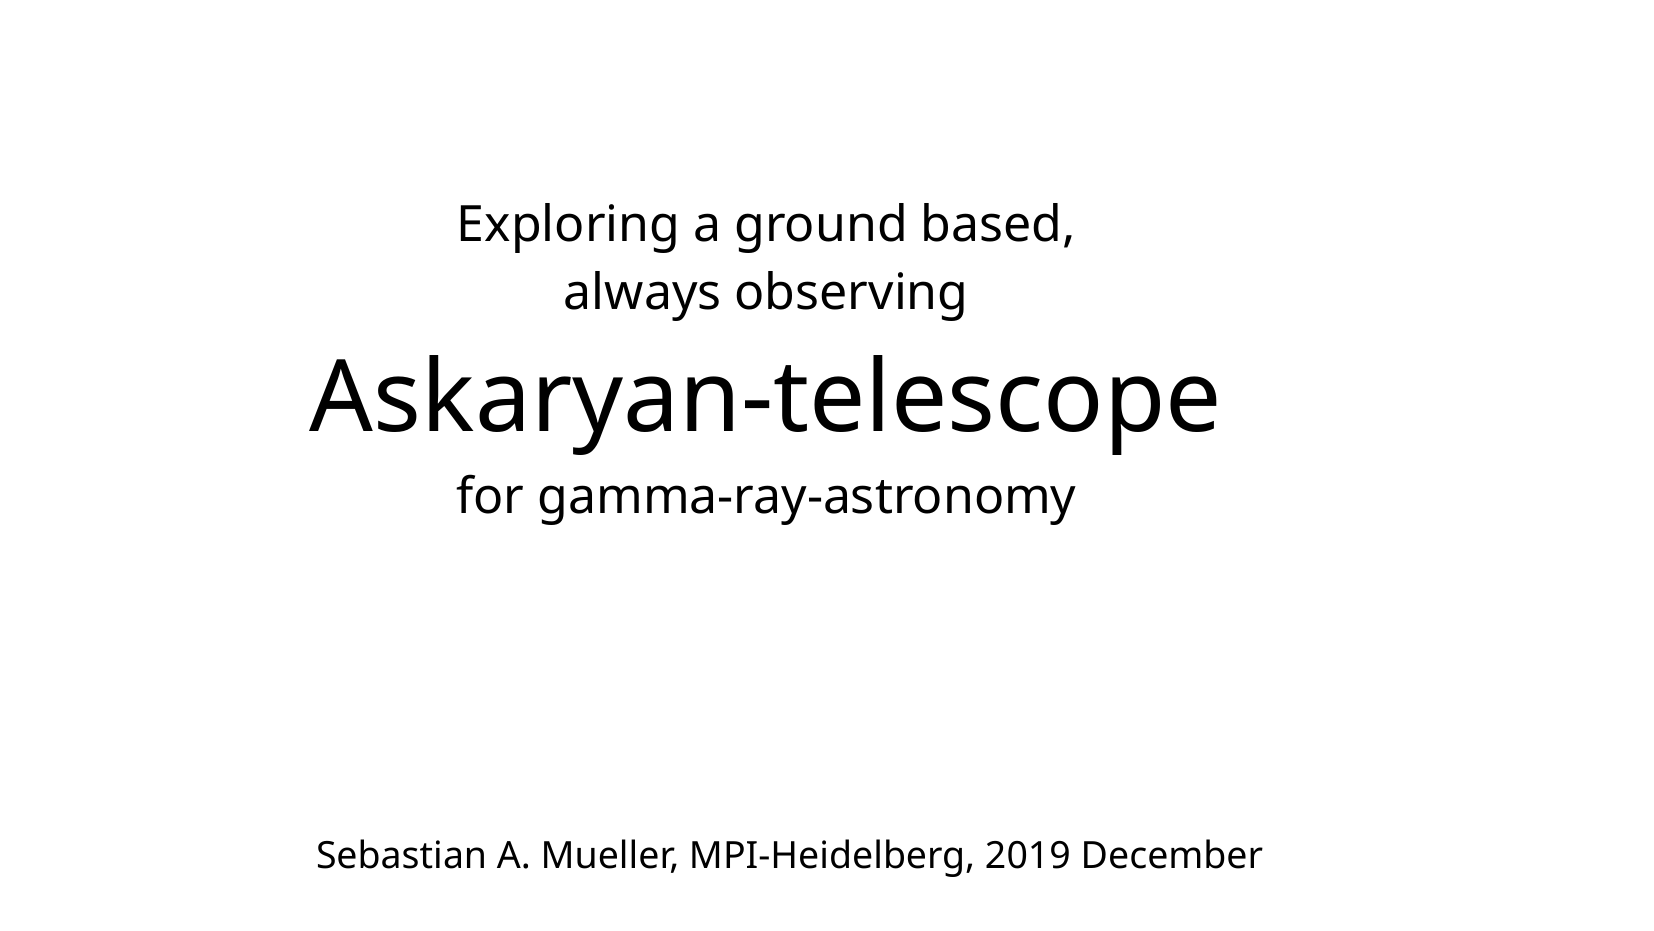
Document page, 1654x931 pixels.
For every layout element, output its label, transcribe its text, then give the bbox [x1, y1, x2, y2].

text_box Sebastian A. Mueller, MPI-Heidelberg, 2019 December [301, 820, 1350, 899]
text_box Exploring a ground based, always observing Askaryan-telescope for gamma-ray-astronomy [295, 180, 1309, 613]
